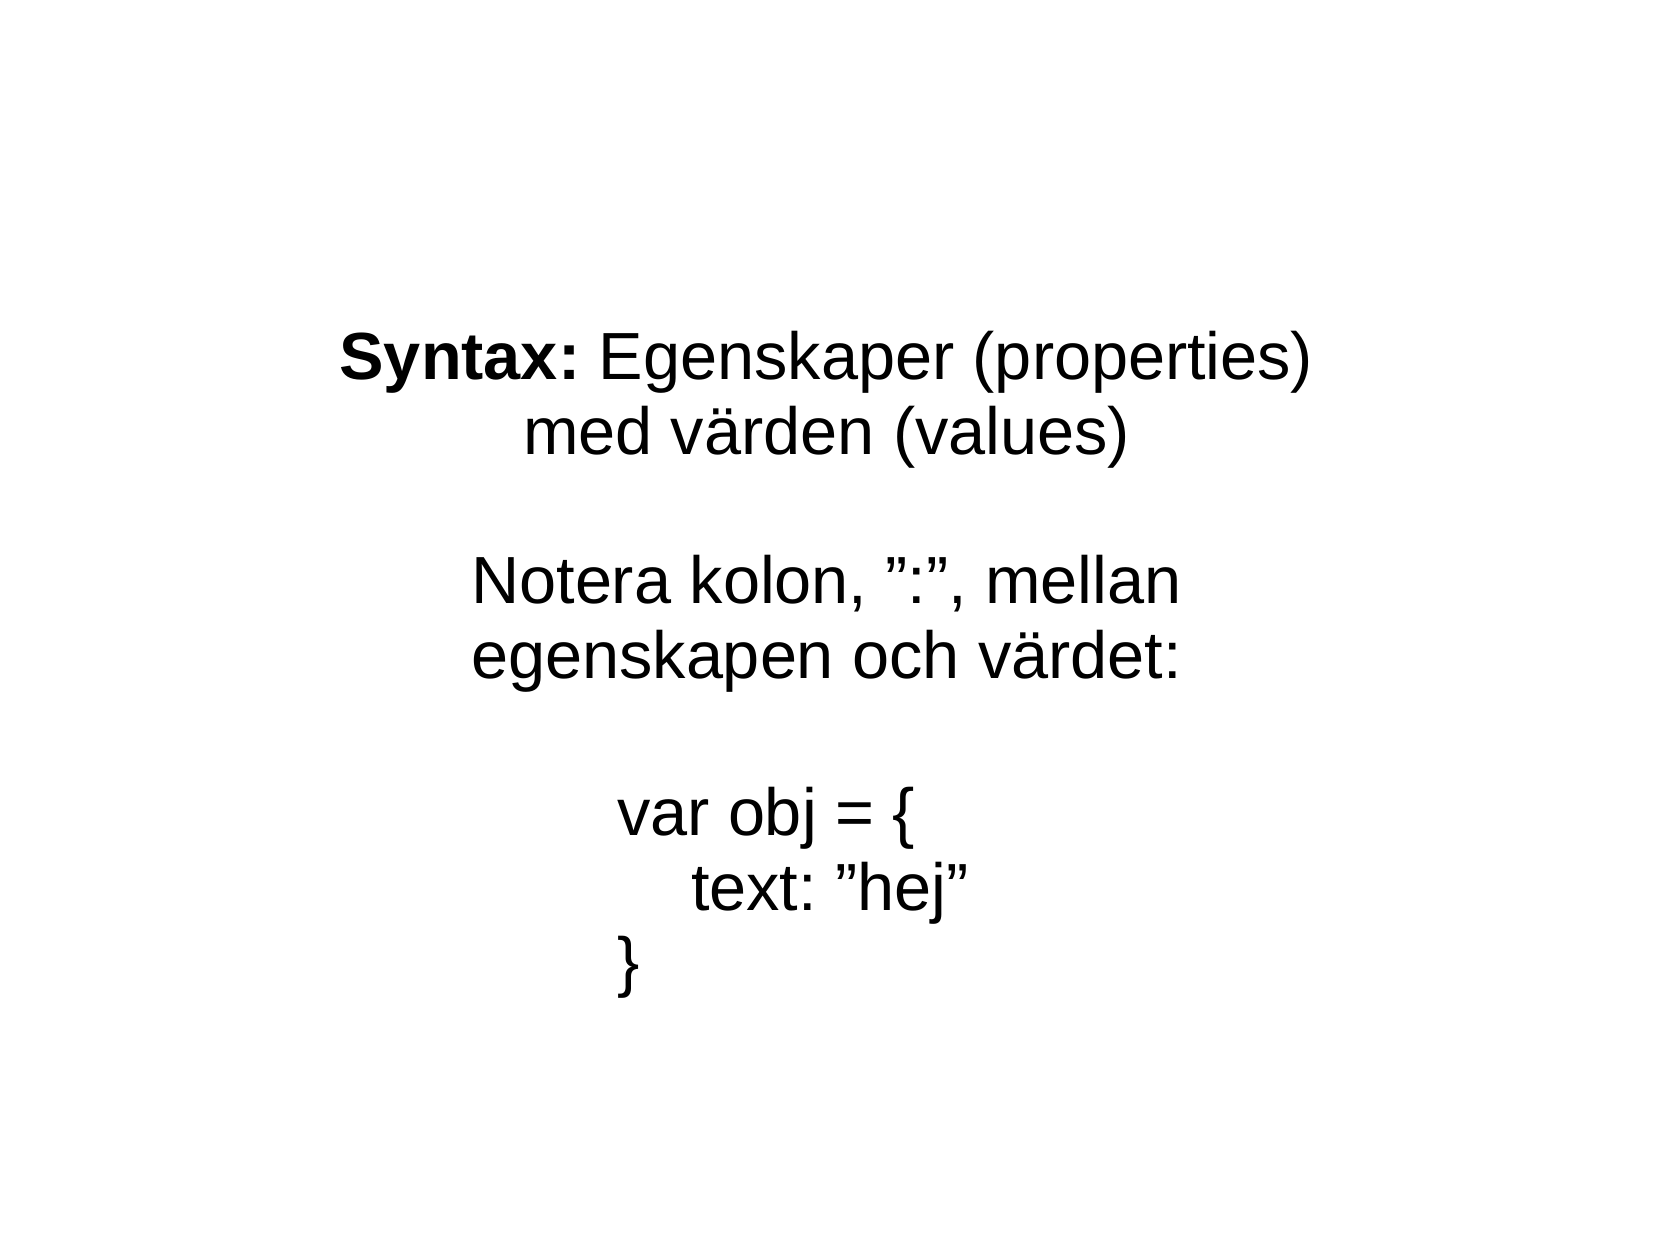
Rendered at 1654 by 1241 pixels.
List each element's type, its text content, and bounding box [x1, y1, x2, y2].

text_box var obj = { text: ”hej” } [602, 767, 1052, 1007]
subtitle Syntax: Egenskaper (properties) med värden (values) Notera kolon, ”:”, mellan egenskapen och värdet: [330, 318, 1323, 1067]
